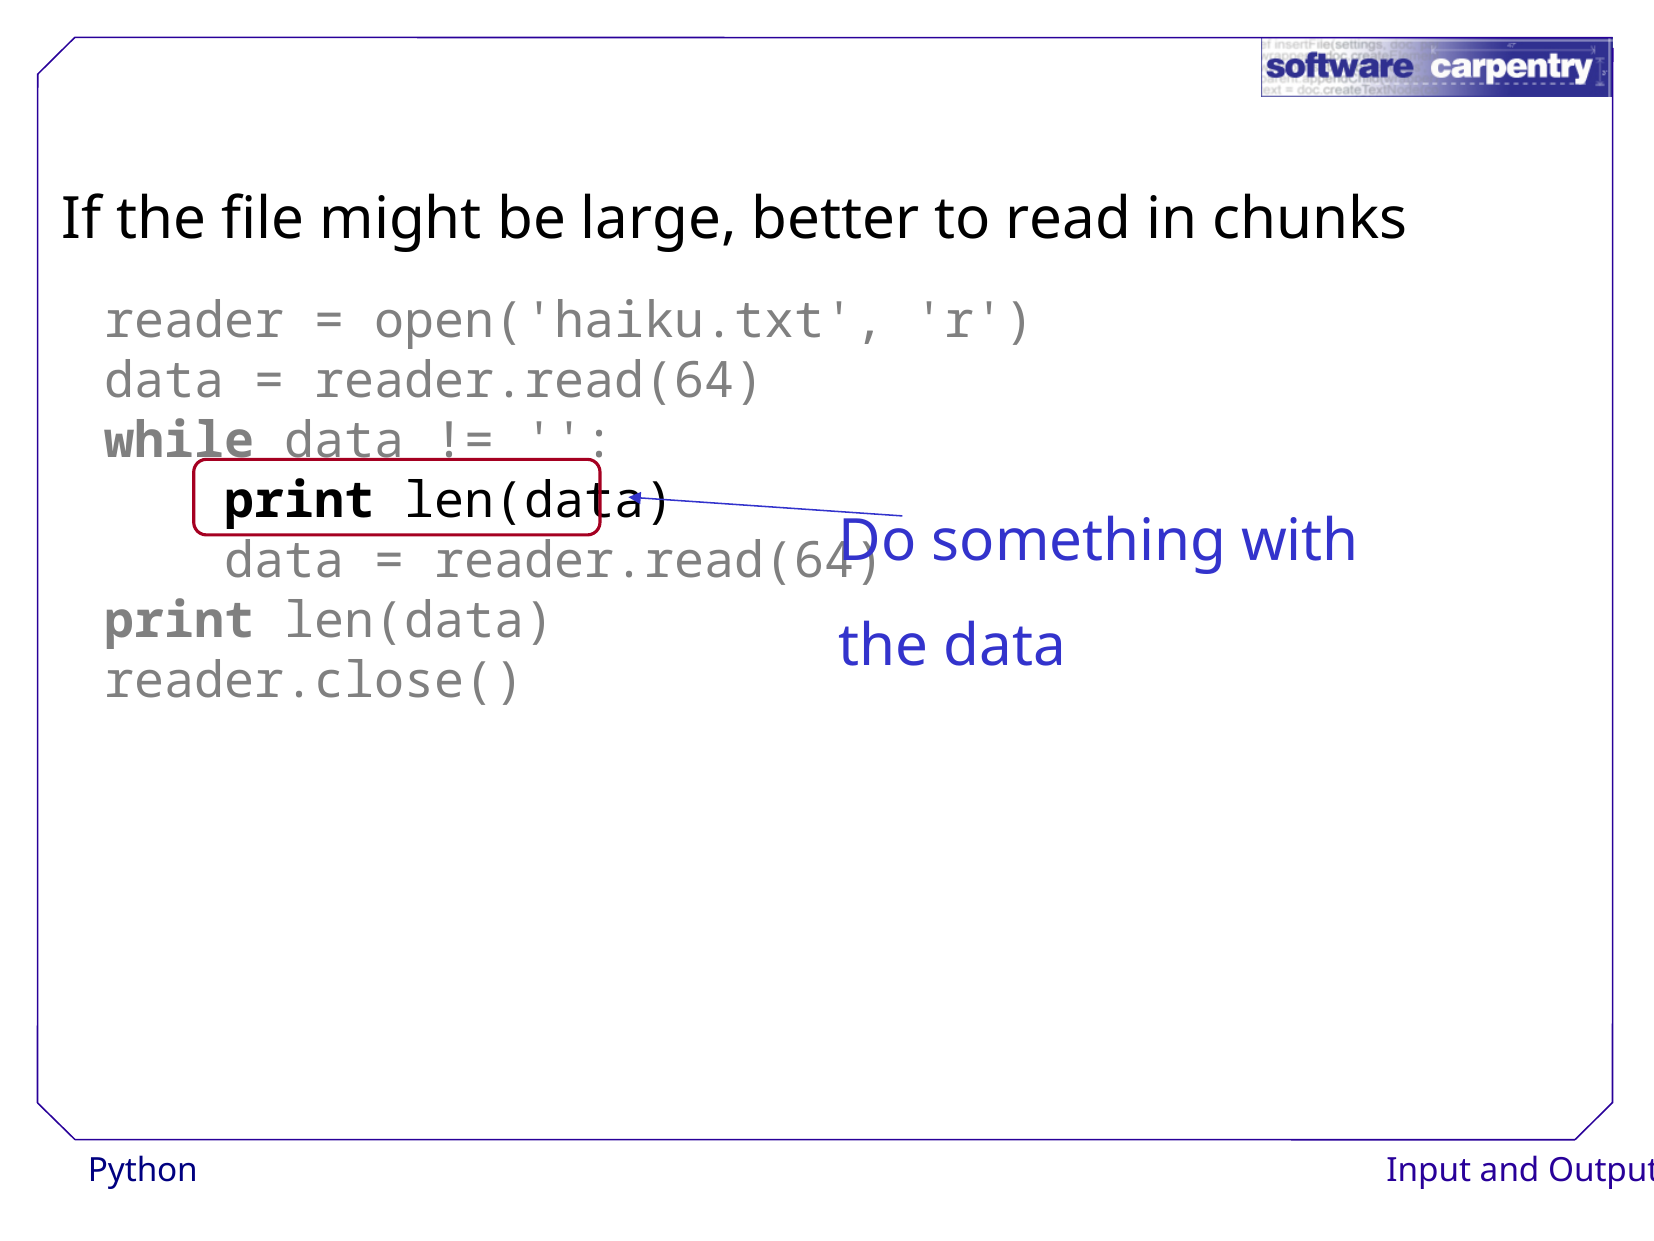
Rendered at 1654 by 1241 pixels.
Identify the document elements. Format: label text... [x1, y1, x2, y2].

text_box reader = open('haiku.txt', 'r') data = reader.read(64) while data != '': print len(data) data = reader.read(64) print len(data) reader.close() [89, 279, 1512, 1027]
picture [1261, 39, 1613, 97]
text_box Do something with the data [823, 459, 1524, 685]
text_box If the file might be large, better to read in chunks [47, 138, 1573, 259]
